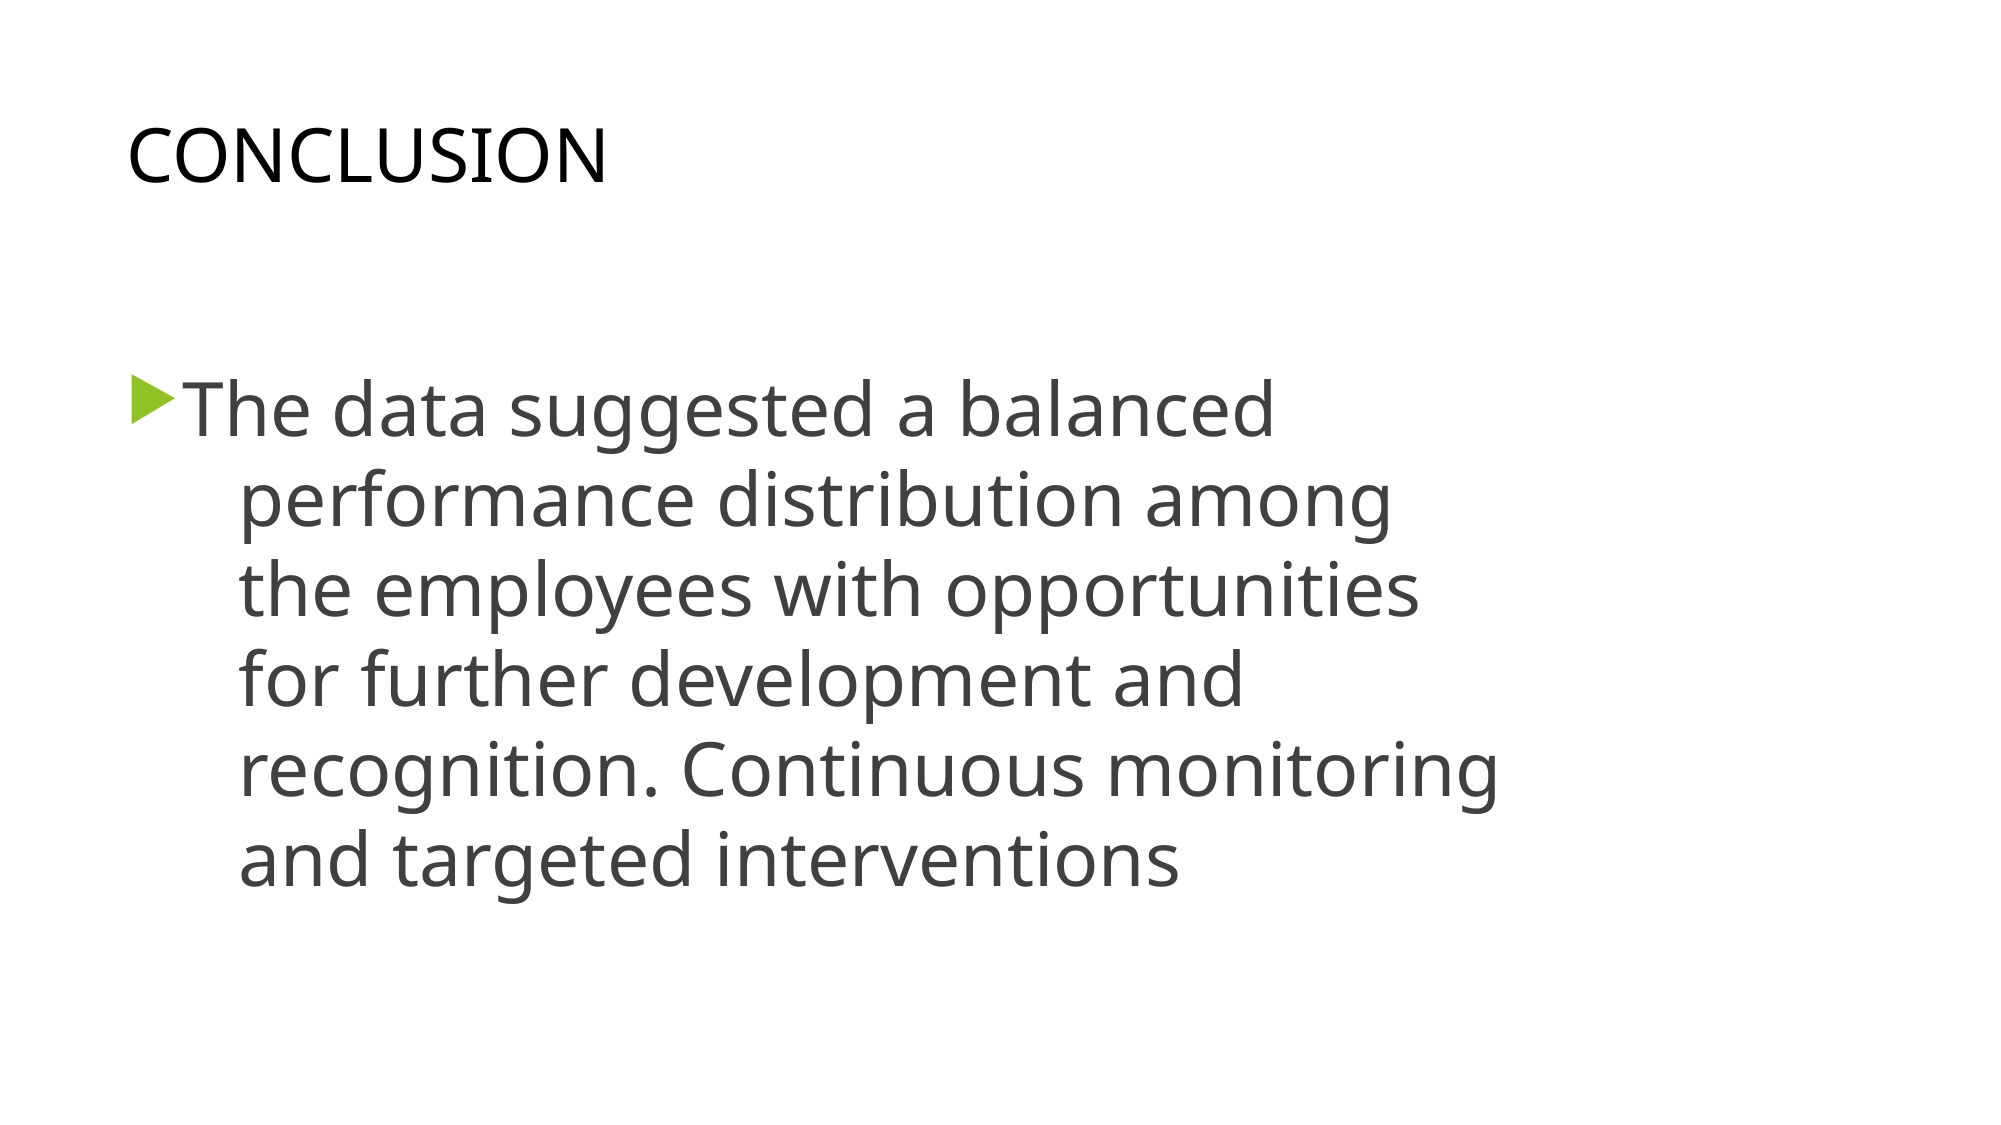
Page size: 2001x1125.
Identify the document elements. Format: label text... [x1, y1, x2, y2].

list The data suggested a balanced performance distribution among the employees with opportunities for further development and recognition. Continuous monitoring and targeted interventions [111, 354, 1522, 992]
title CONCLUSION [111, 99, 1522, 317]
